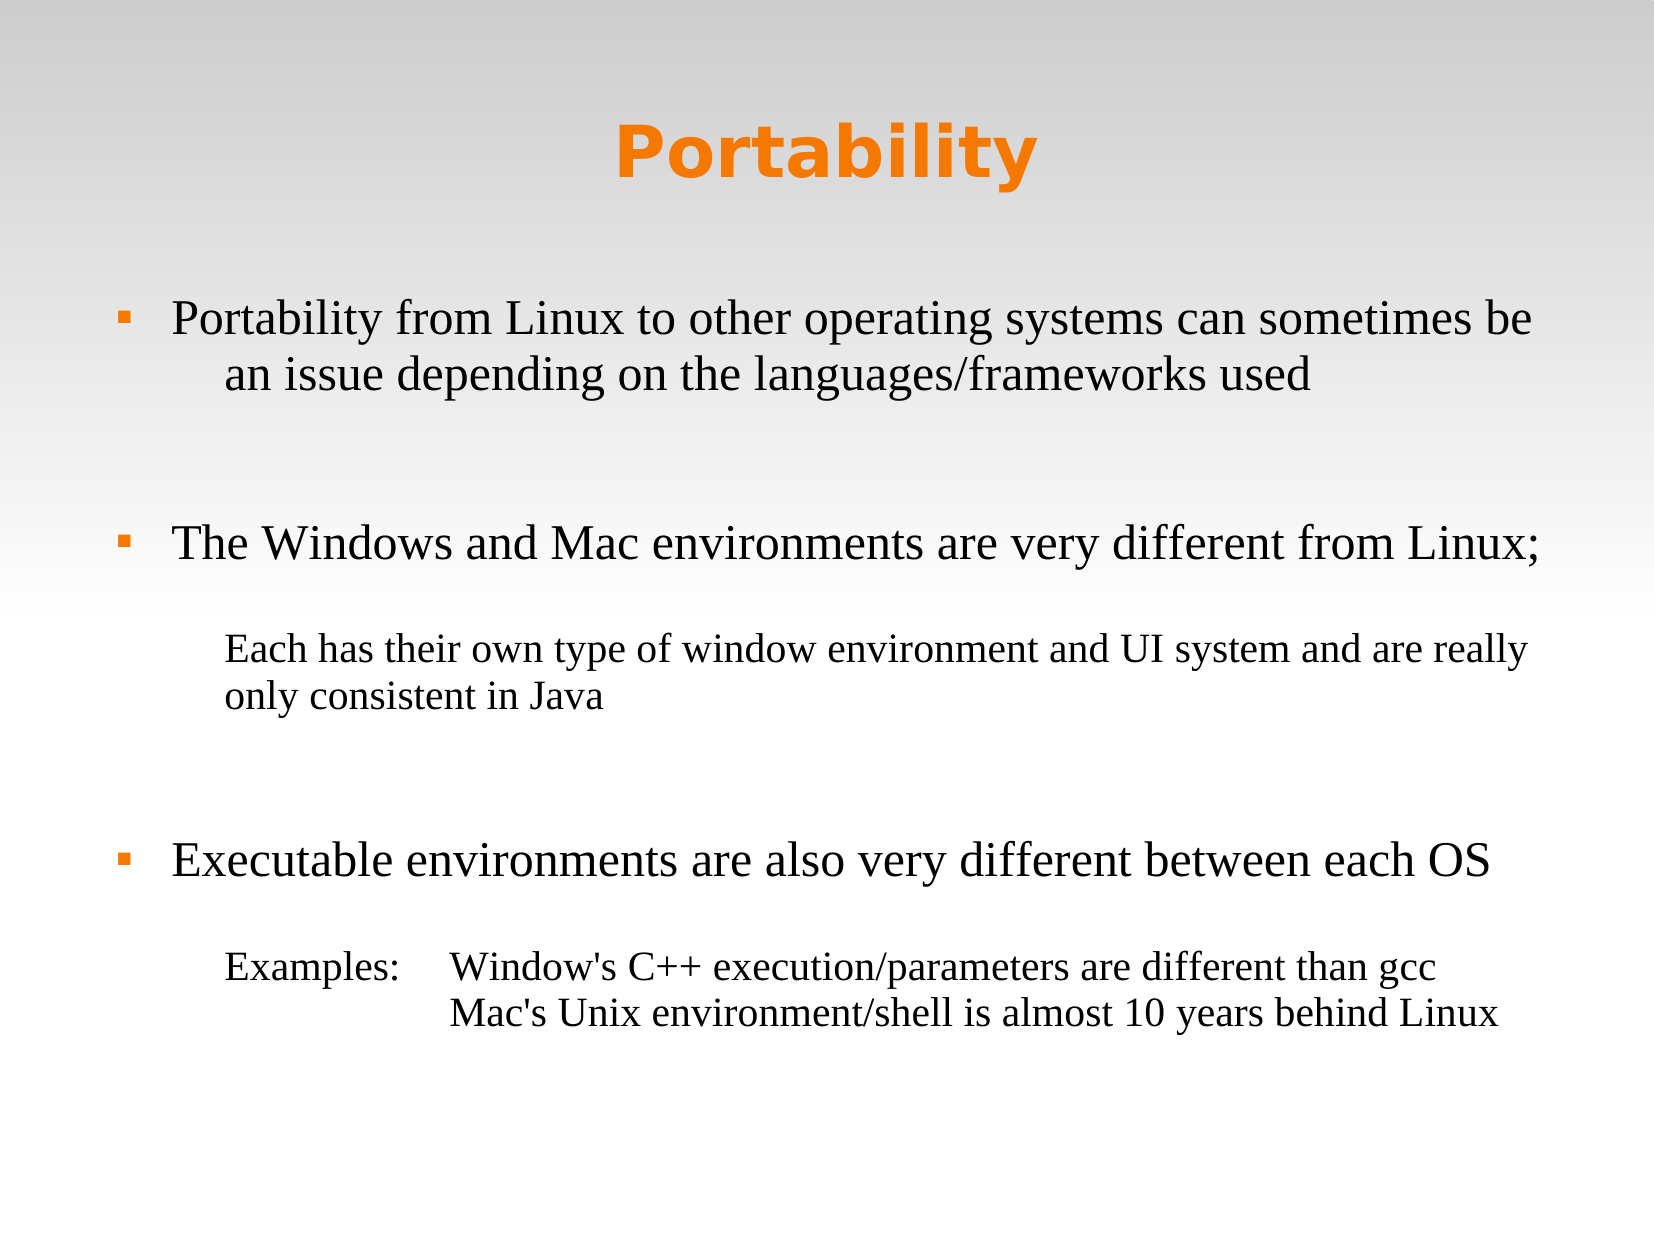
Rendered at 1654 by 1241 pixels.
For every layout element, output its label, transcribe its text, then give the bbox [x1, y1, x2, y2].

title Portability [82, 49, 1571, 257]
list Portability from Linux to other operating systems can sometimes be an issue depending on the languages/frameworks used The Windows and Mac environments are very different from Linux; Each has their own type of window environment and UI system and are really only consistent in Java Executable environments are also very different between each OS Examples: Window's C++ execution/parameters are different than gcc Mac's Unix environment/shell is almost 10 years behind Linux [82, 290, 1571, 1109]
